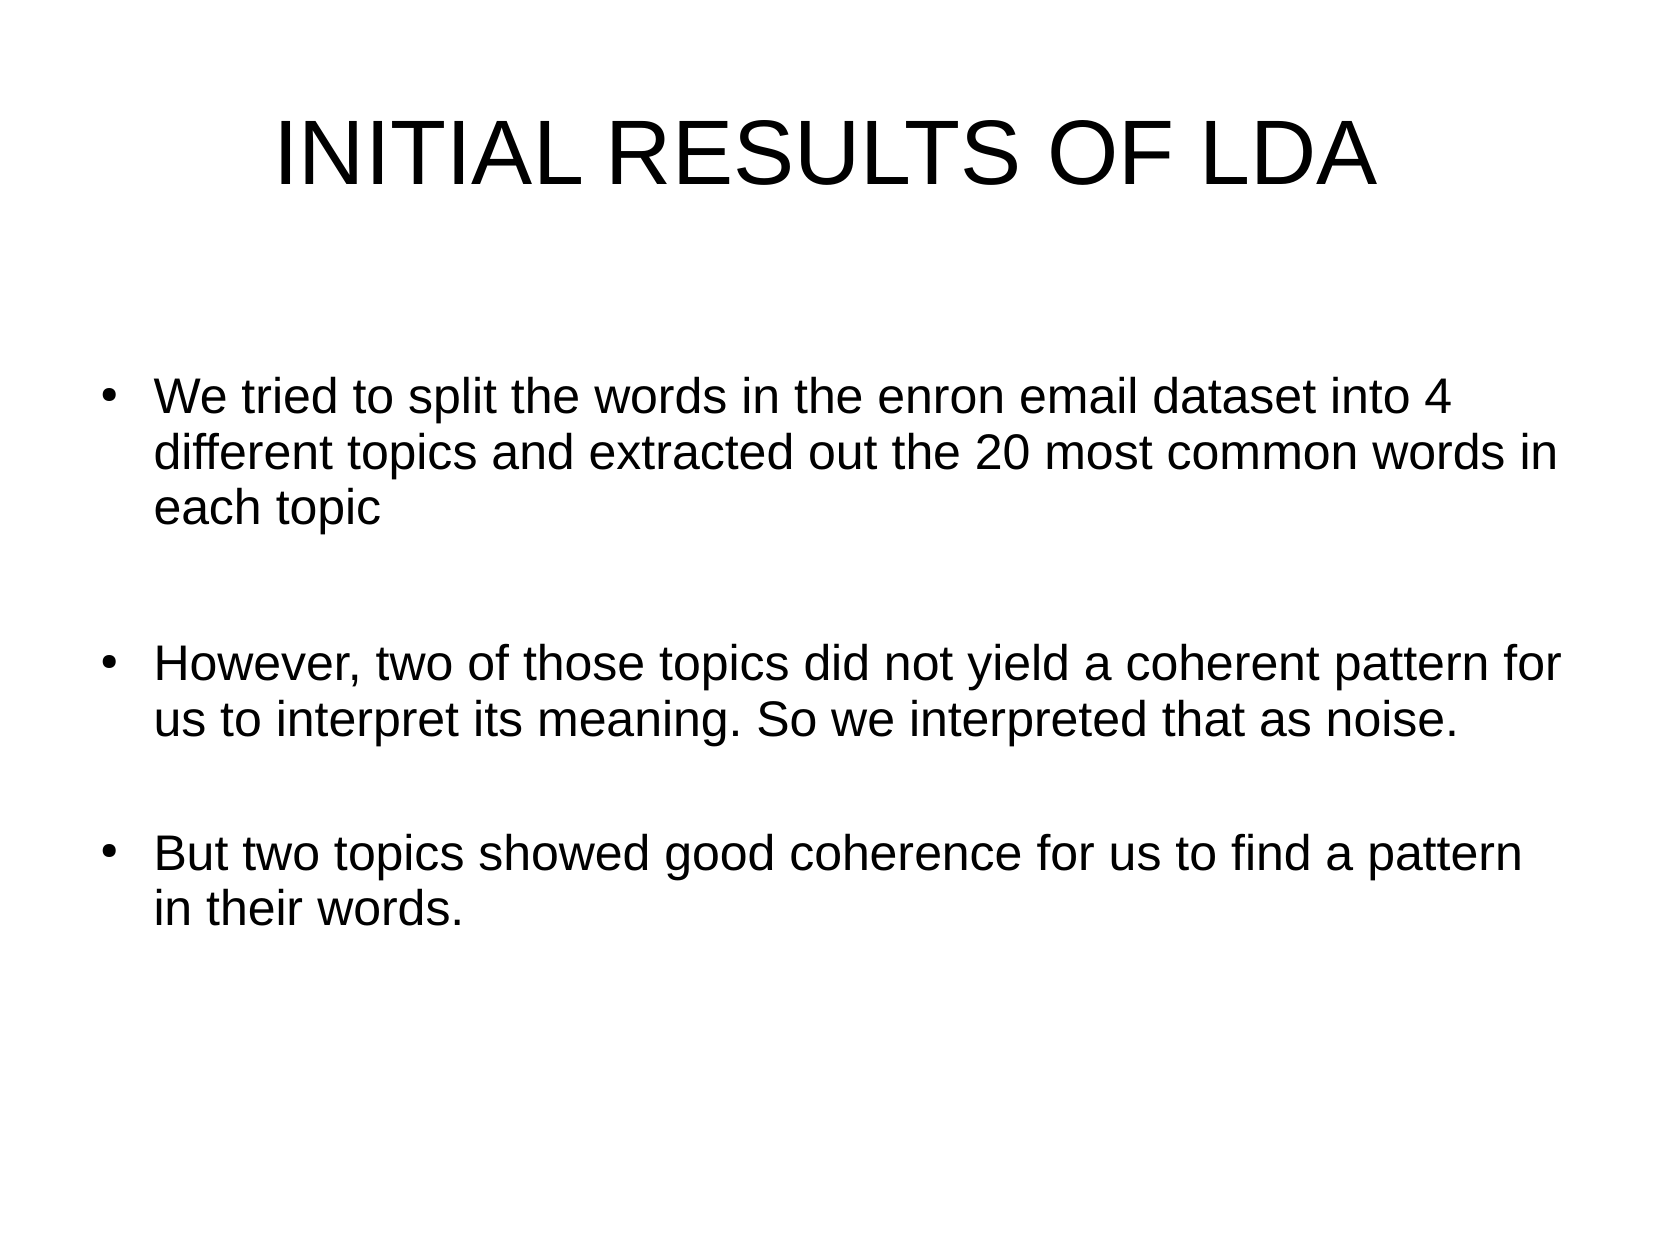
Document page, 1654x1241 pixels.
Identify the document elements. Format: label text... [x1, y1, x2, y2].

title INITIAL RESULTS OF LDA [82, 49, 1571, 257]
list We tried to split the words in the enron email dataset into 4 different topics and extracted out the 20 most common words in each topic However, two of those topics did not yield a coherent pattern for us to interpret its meaning. So we interpreted that as noise. But two topics showed good coherence for us to find a pattern in their words. [82, 290, 1571, 1010]
